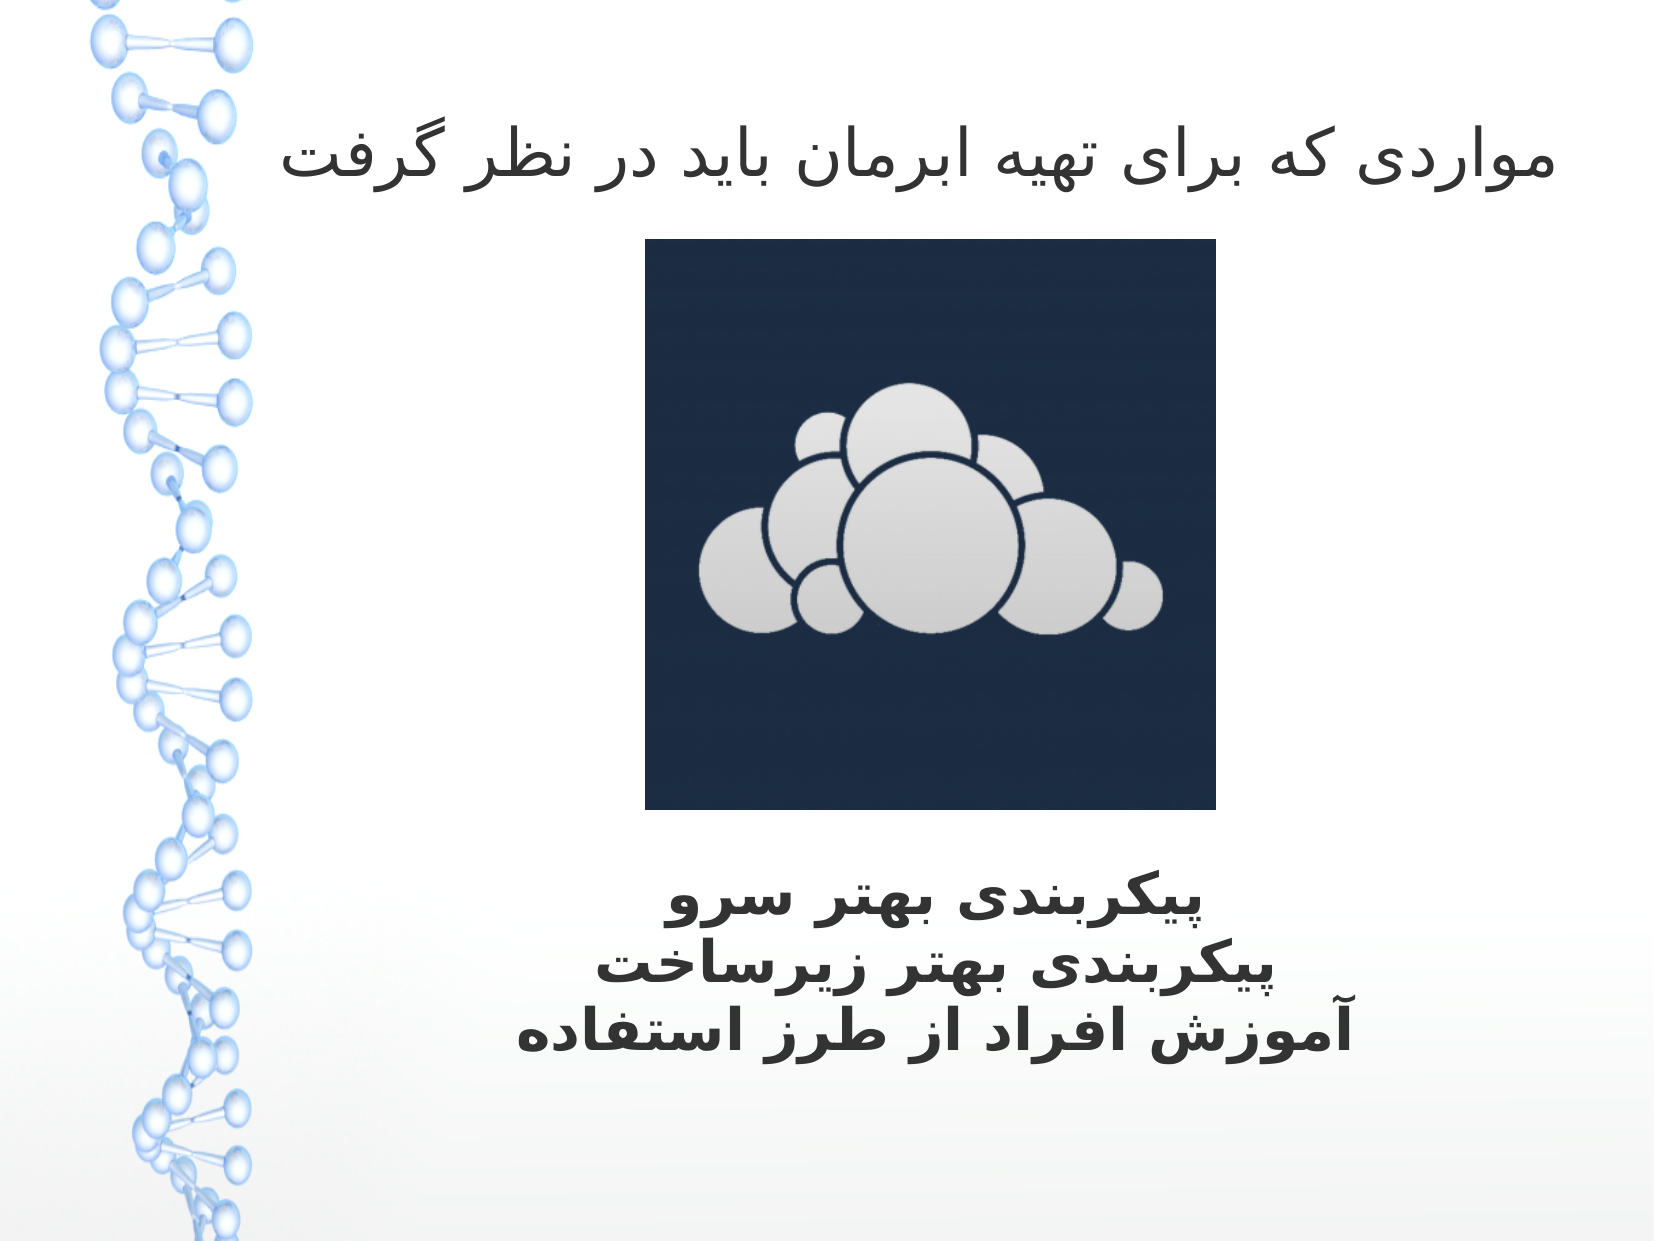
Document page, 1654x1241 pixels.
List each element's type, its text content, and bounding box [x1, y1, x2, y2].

title مواردی که برای تهیه ابرمان باید در نظر گرفت [269, 49, 1571, 257]
picture [0, 0, 1654, 1241]
text_box پیکربندی بهتر سرو پیکربندی بهتر زیرساخت آموزش افراد از طرز استفاده [291, 742, 1561, 1183]
